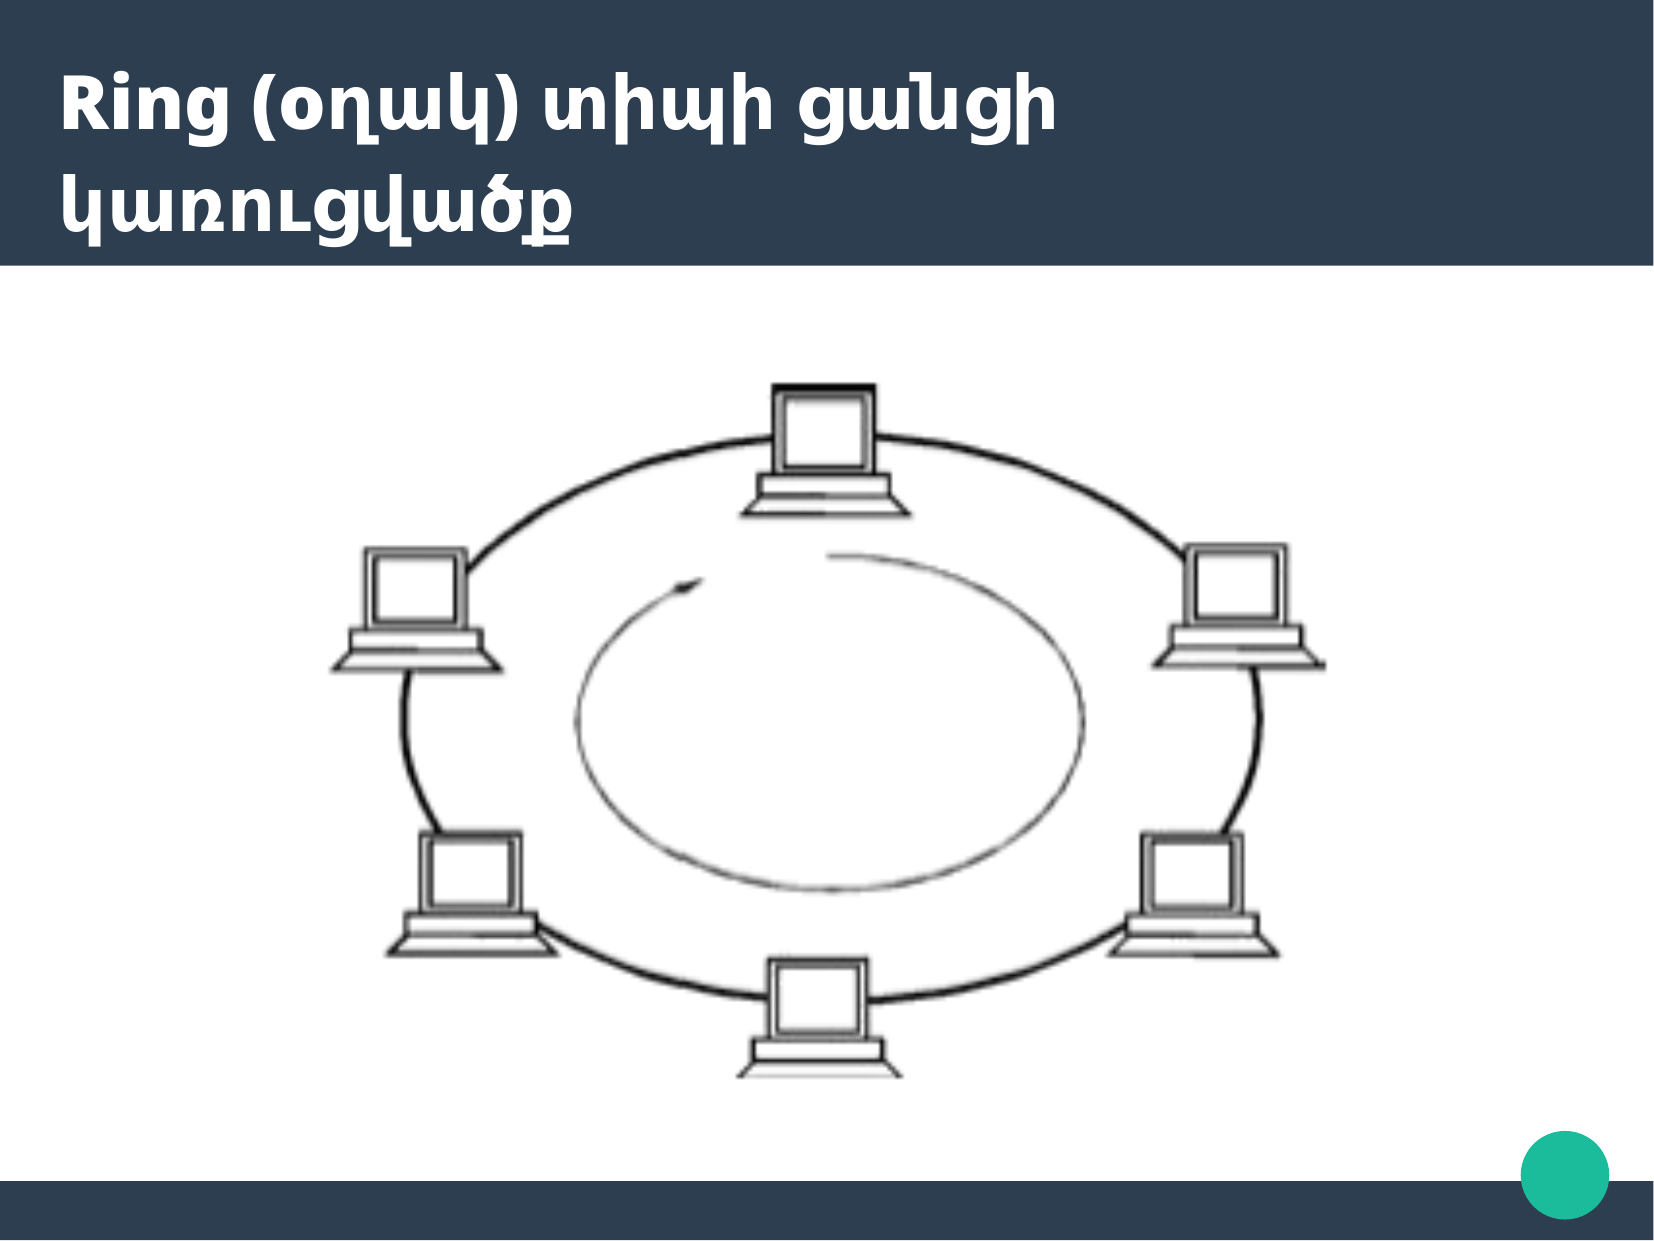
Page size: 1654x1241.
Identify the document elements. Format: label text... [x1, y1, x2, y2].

title Ring (oղակ) տիպի ցանցի կառուցվածք [59, 49, 1595, 207]
picture [59, 377, 1595, 1099]
